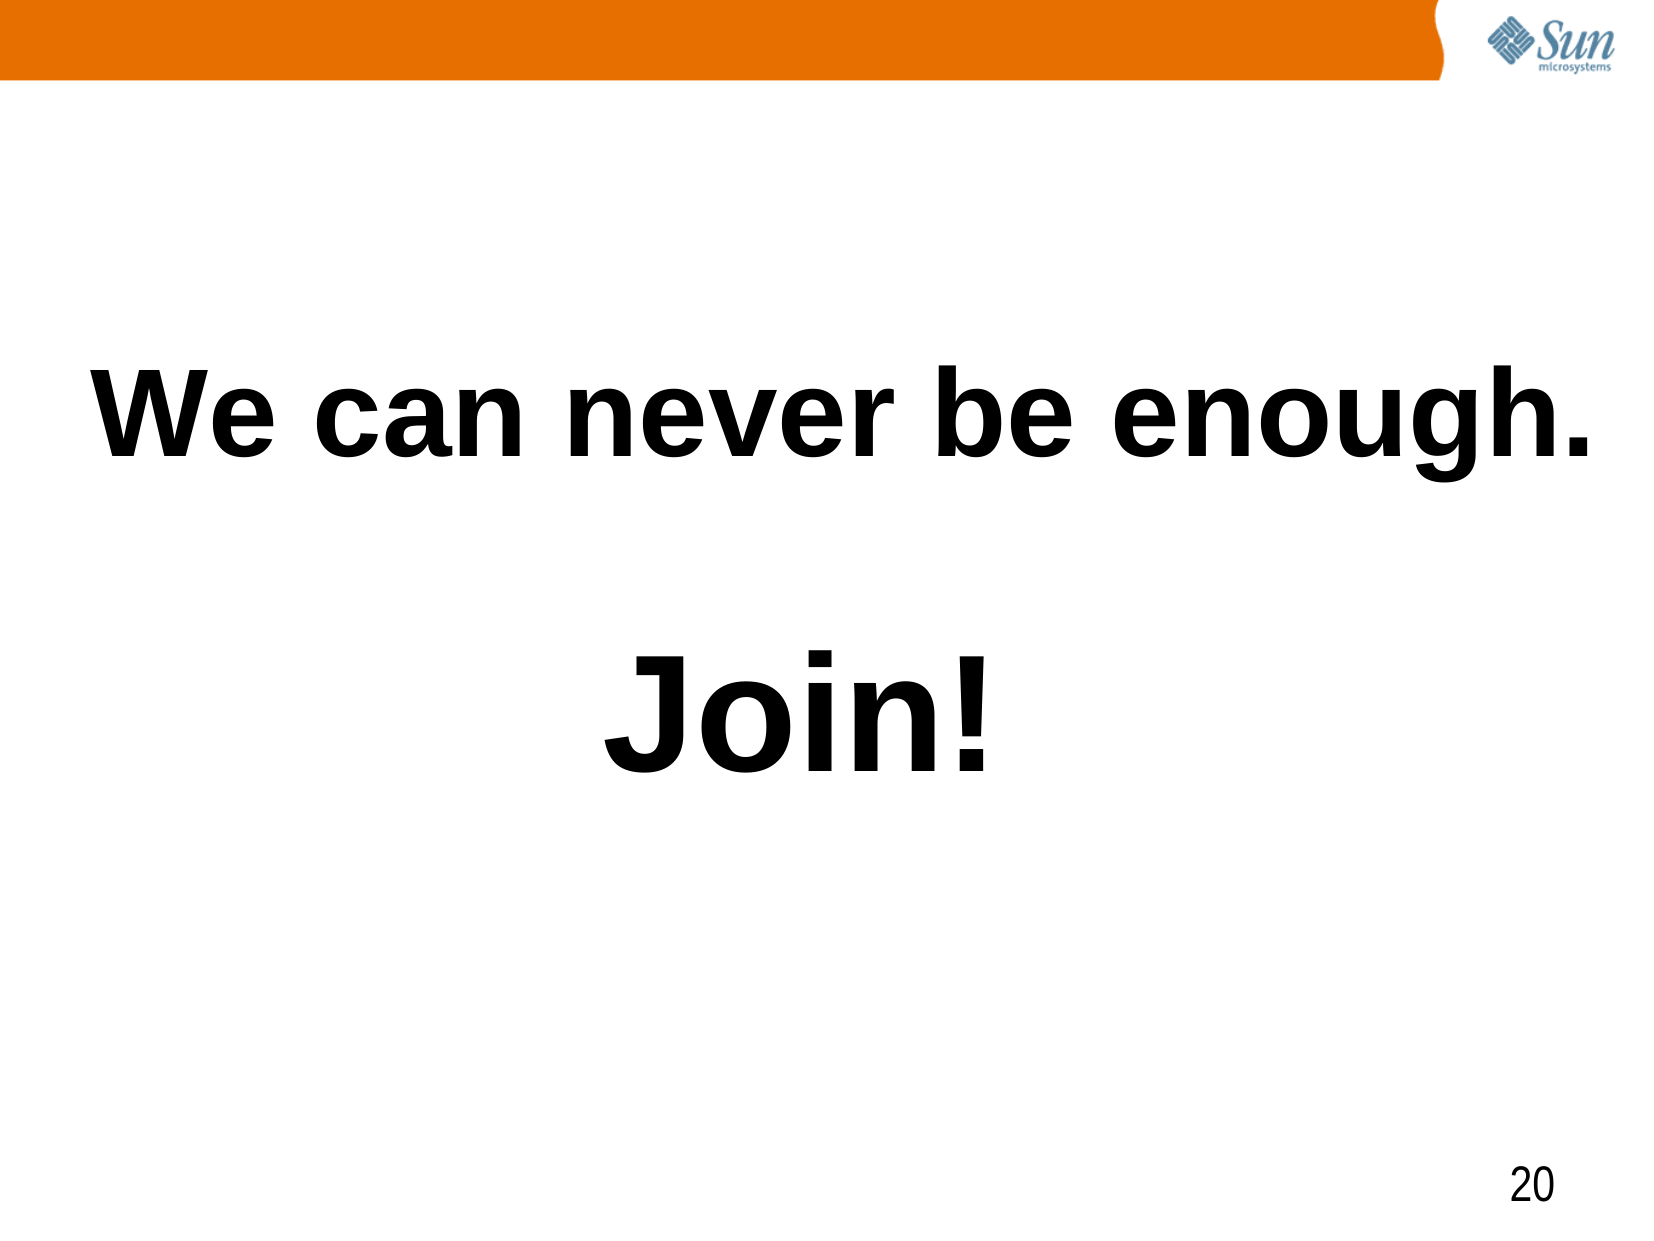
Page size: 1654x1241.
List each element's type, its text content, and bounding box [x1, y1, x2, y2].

picture [0, 0, 1654, 83]
list We can never be enough. Join! [71, 195, 1603, 1032]
